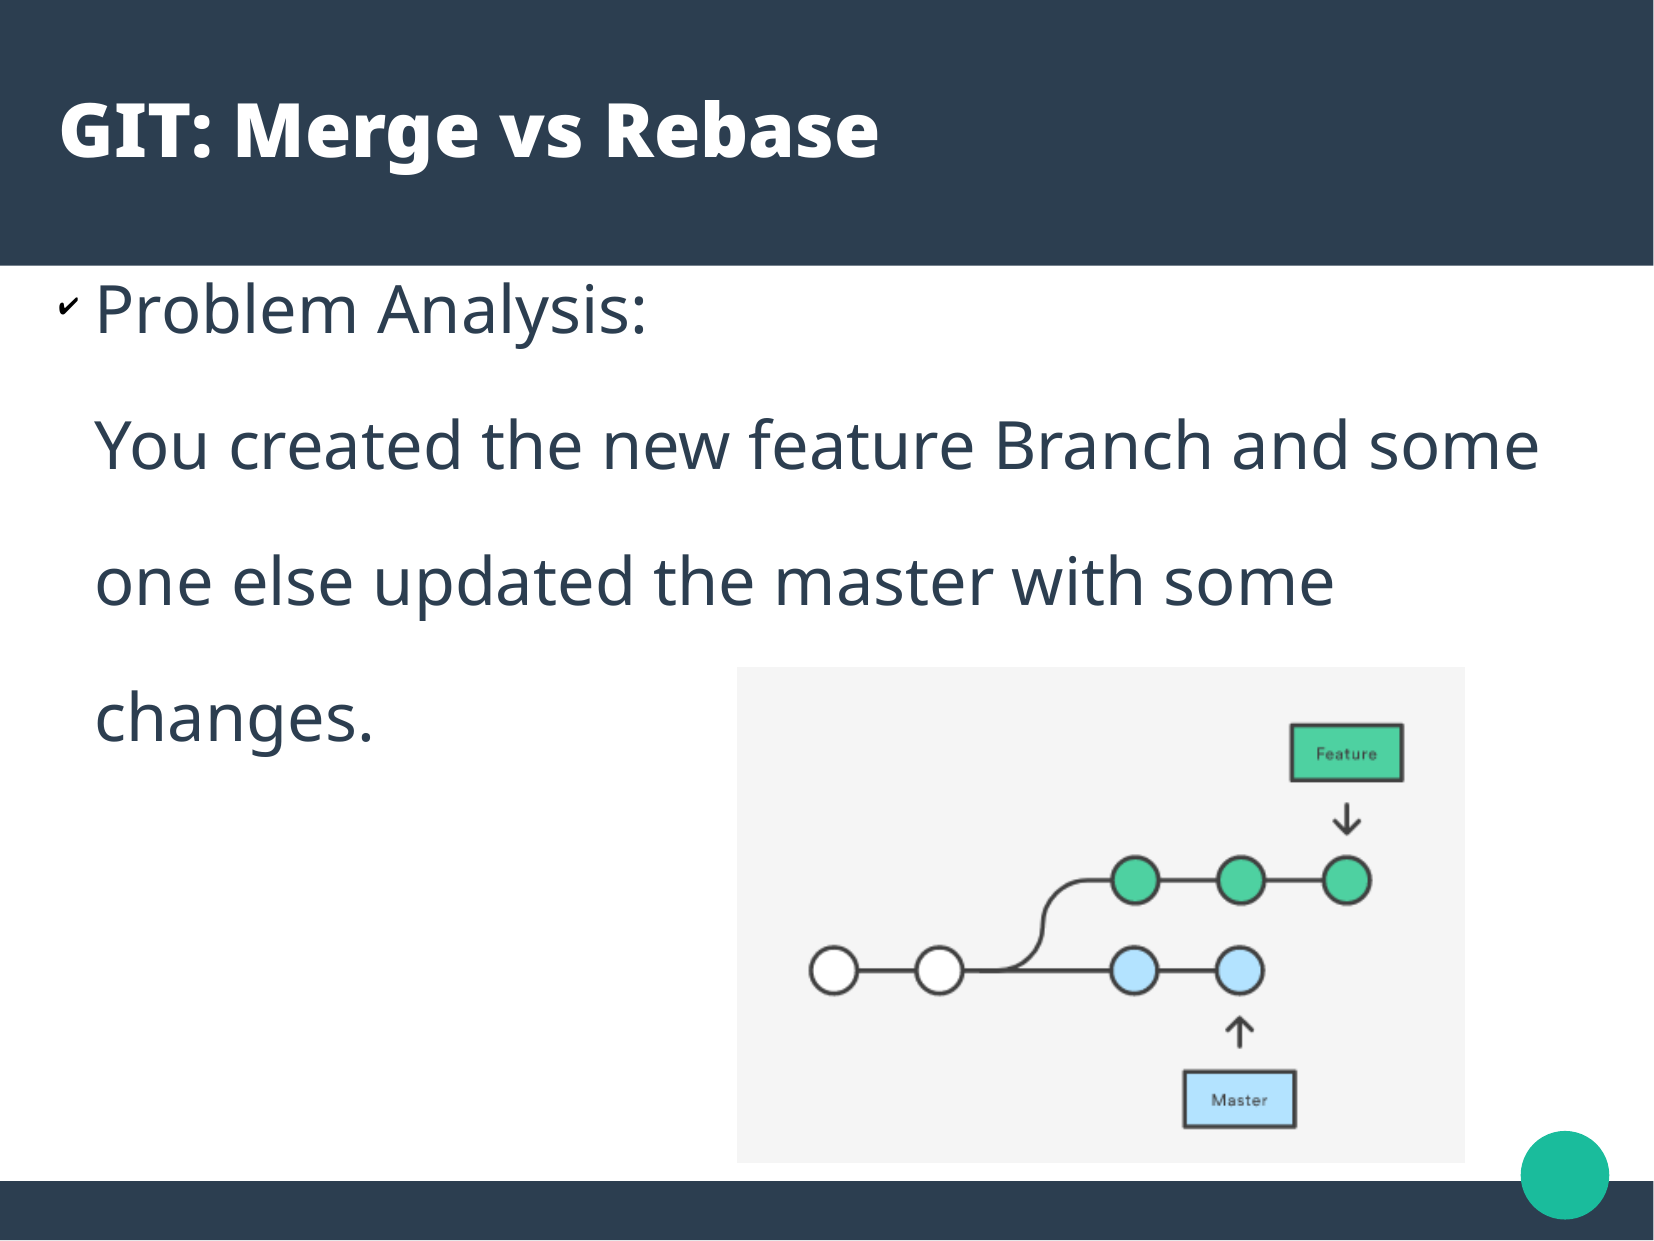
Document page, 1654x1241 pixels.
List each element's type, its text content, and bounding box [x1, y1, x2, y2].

subtitle Problem Analysis: You created the new feature Branch and some one else updated the master with some changes. [59, 271, 1595, 1205]
picture [737, 667, 1465, 1163]
title GIT: Merge vs Rebase [59, 40, 1595, 216]
